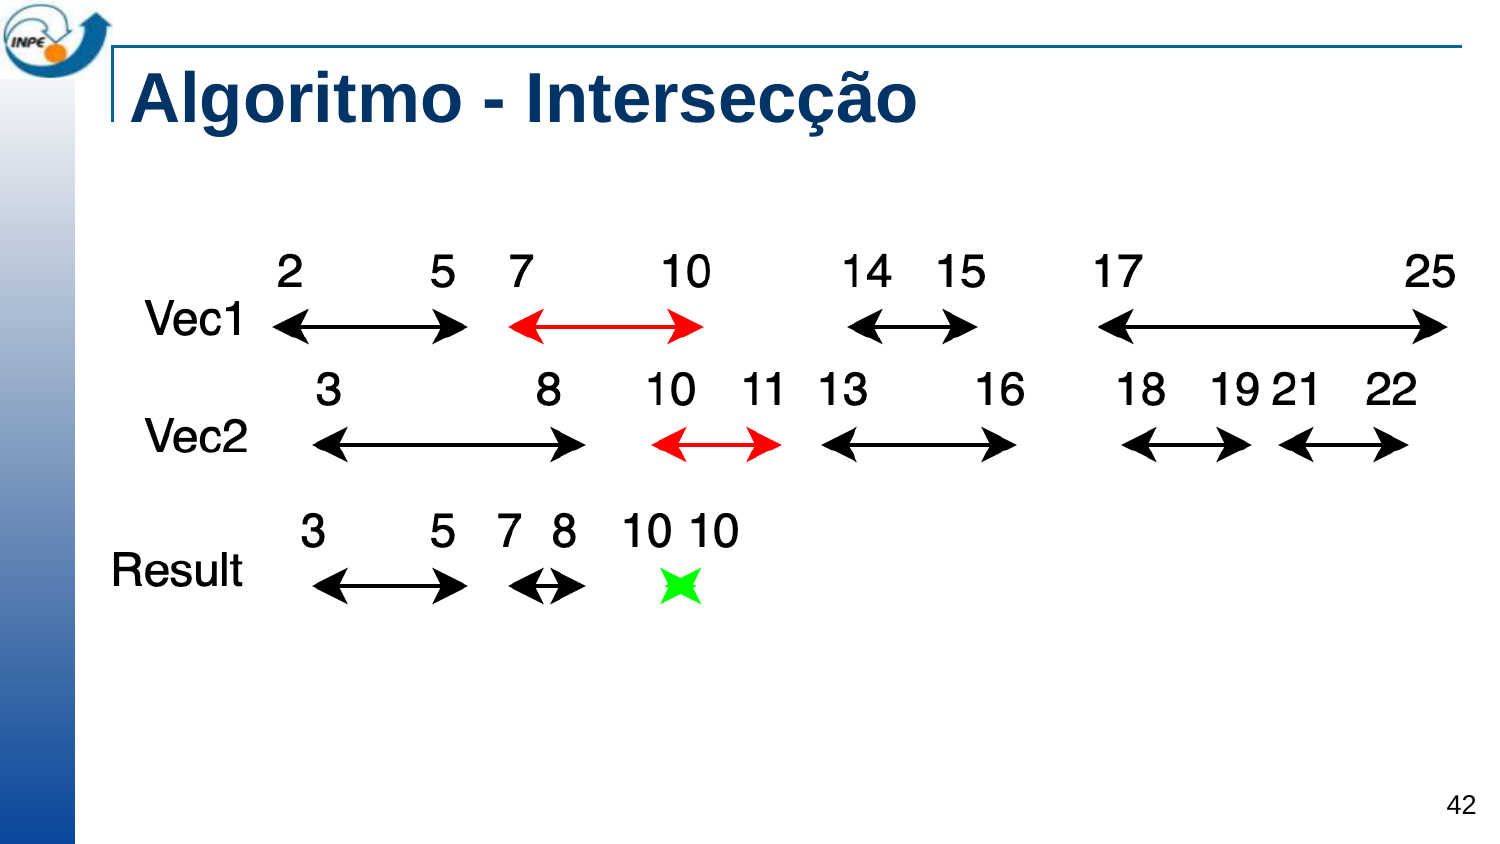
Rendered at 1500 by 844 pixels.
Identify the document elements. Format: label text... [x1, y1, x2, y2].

title Algoritmo - Intersecção [112, 46, 1450, 141]
picture [72, 224, 1490, 620]
slide_number <number> [1403, 779, 1494, 844]
picture [0, 0, 113, 79]
